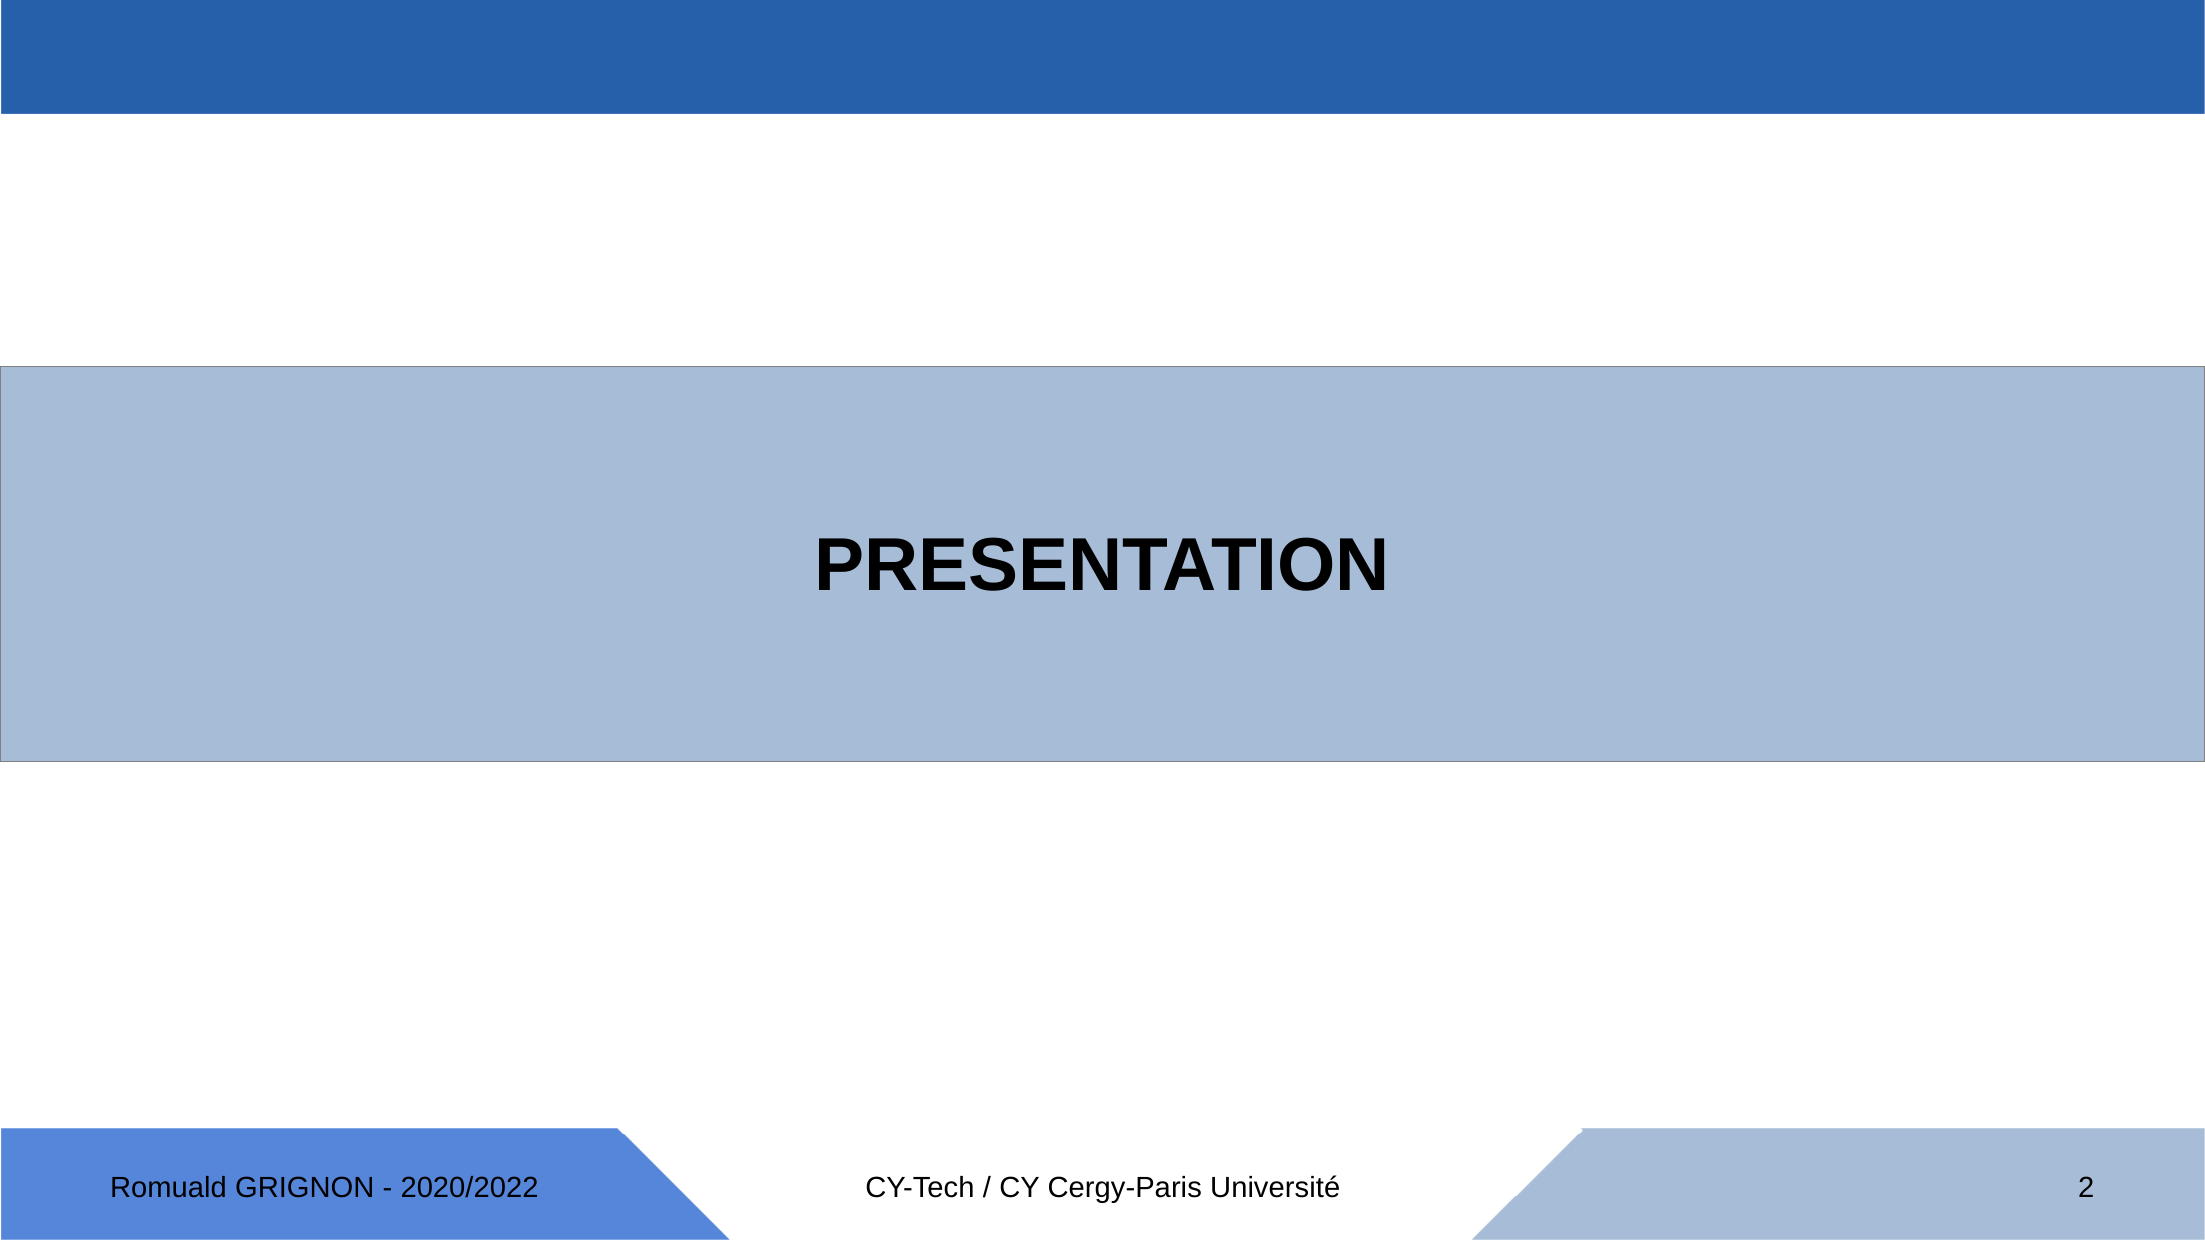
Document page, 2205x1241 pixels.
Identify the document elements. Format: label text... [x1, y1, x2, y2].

text_box PRESENTATION [0, 366, 2205, 762]
picture [0, 762, 2205, 1241]
picture [0, 0, 2205, 366]
